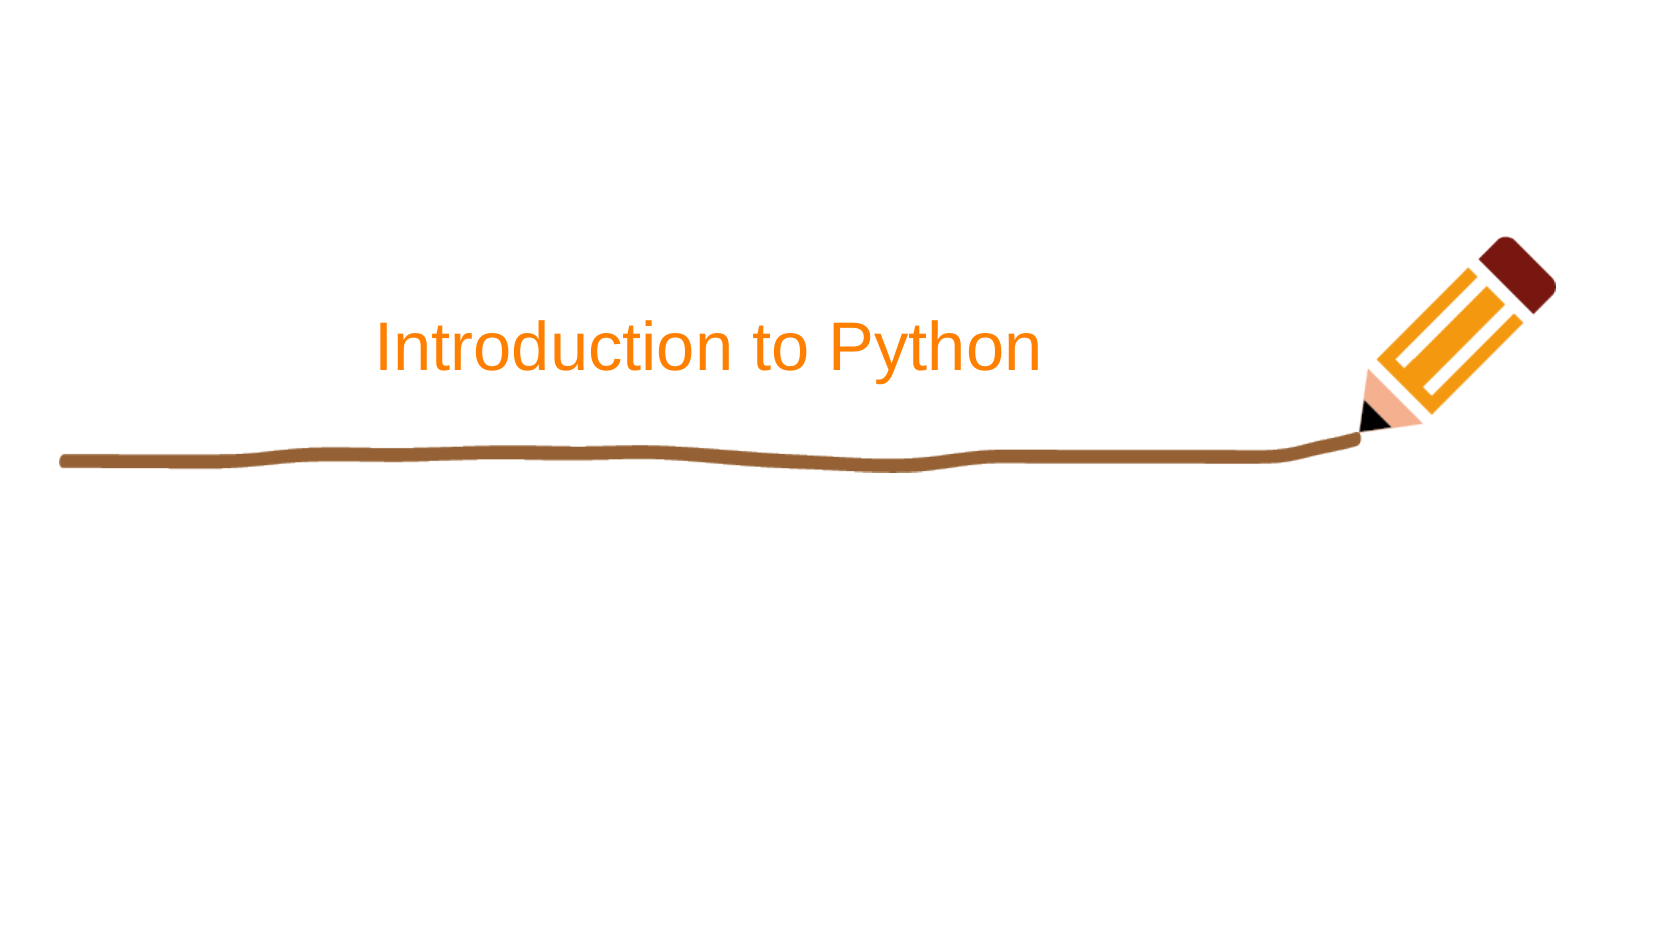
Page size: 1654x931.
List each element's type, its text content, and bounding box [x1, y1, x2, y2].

picture [59, 236, 1556, 473]
title Introduction to Python [88, 265, 1329, 429]
